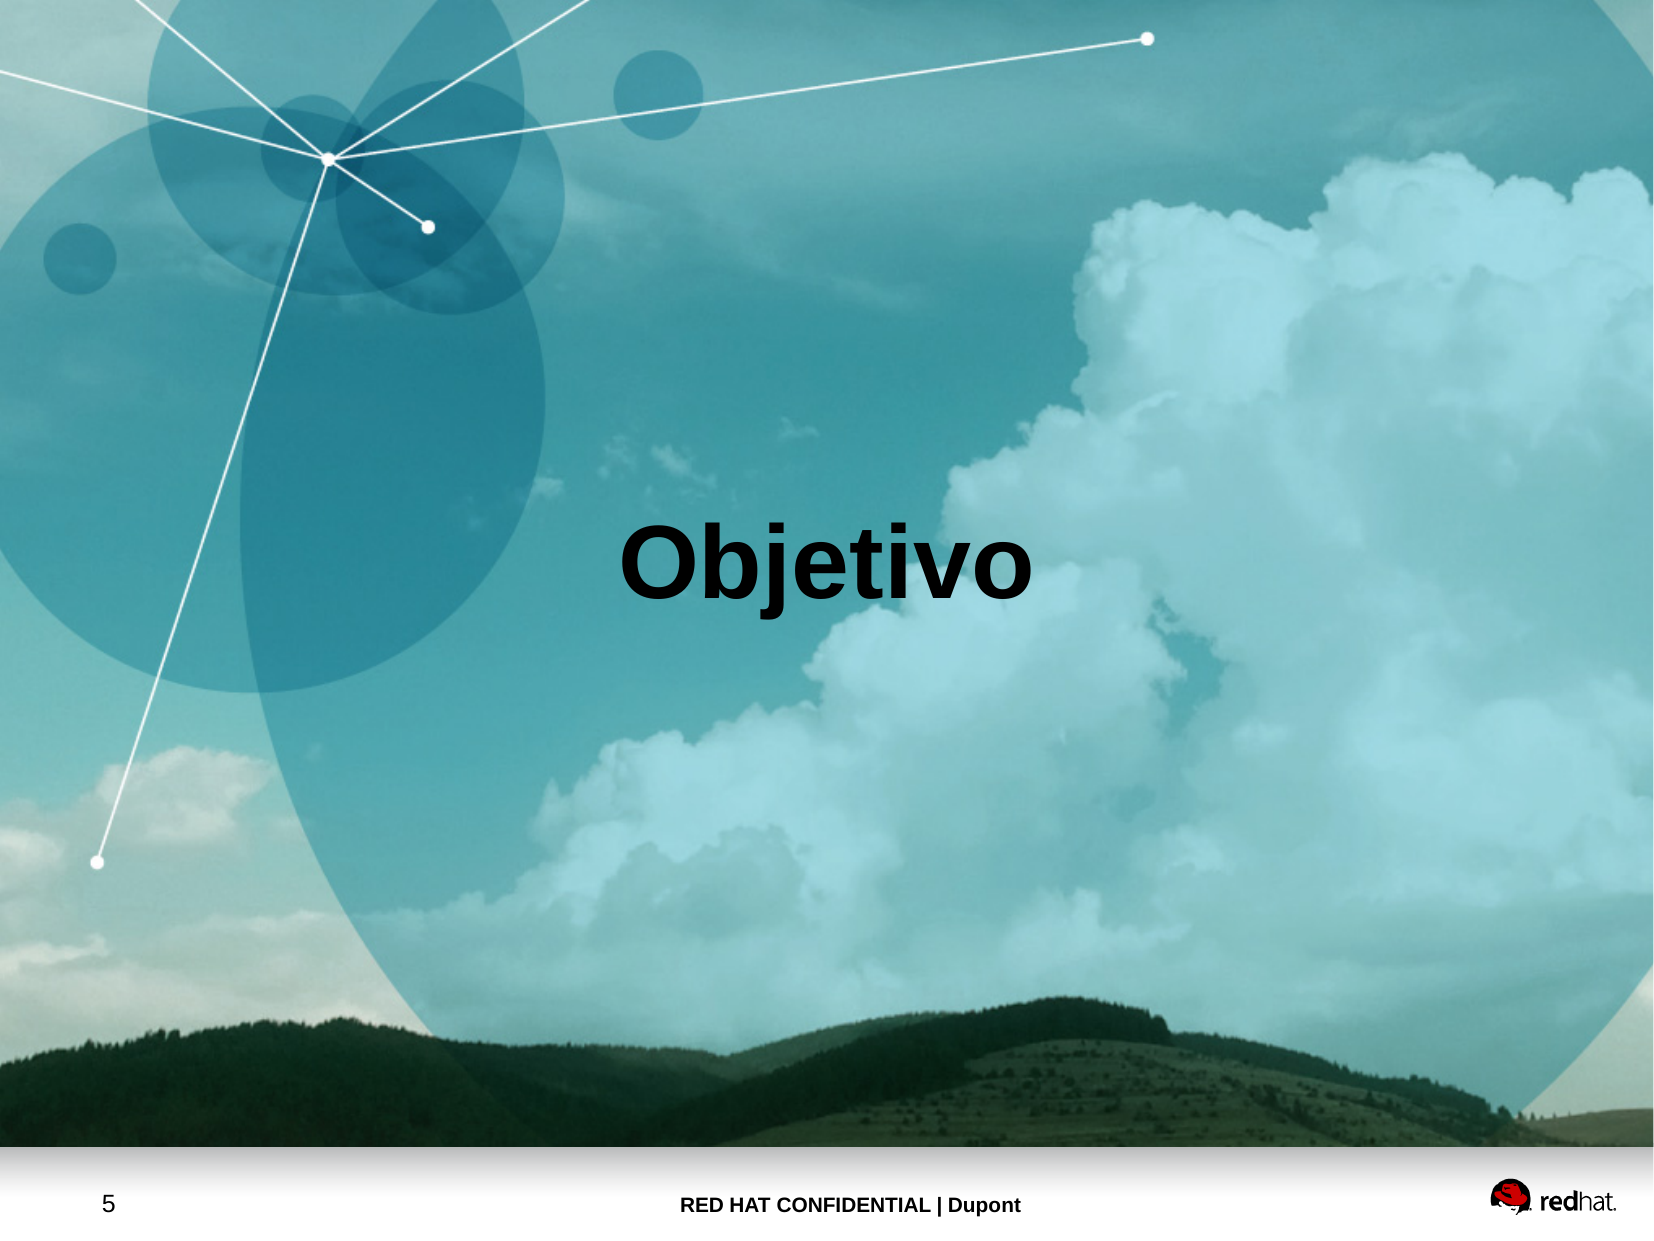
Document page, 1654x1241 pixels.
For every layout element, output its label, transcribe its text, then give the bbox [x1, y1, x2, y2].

picture [0, 0, 1654, 1241]
text_box Objetivo [82, 262, 1571, 862]
